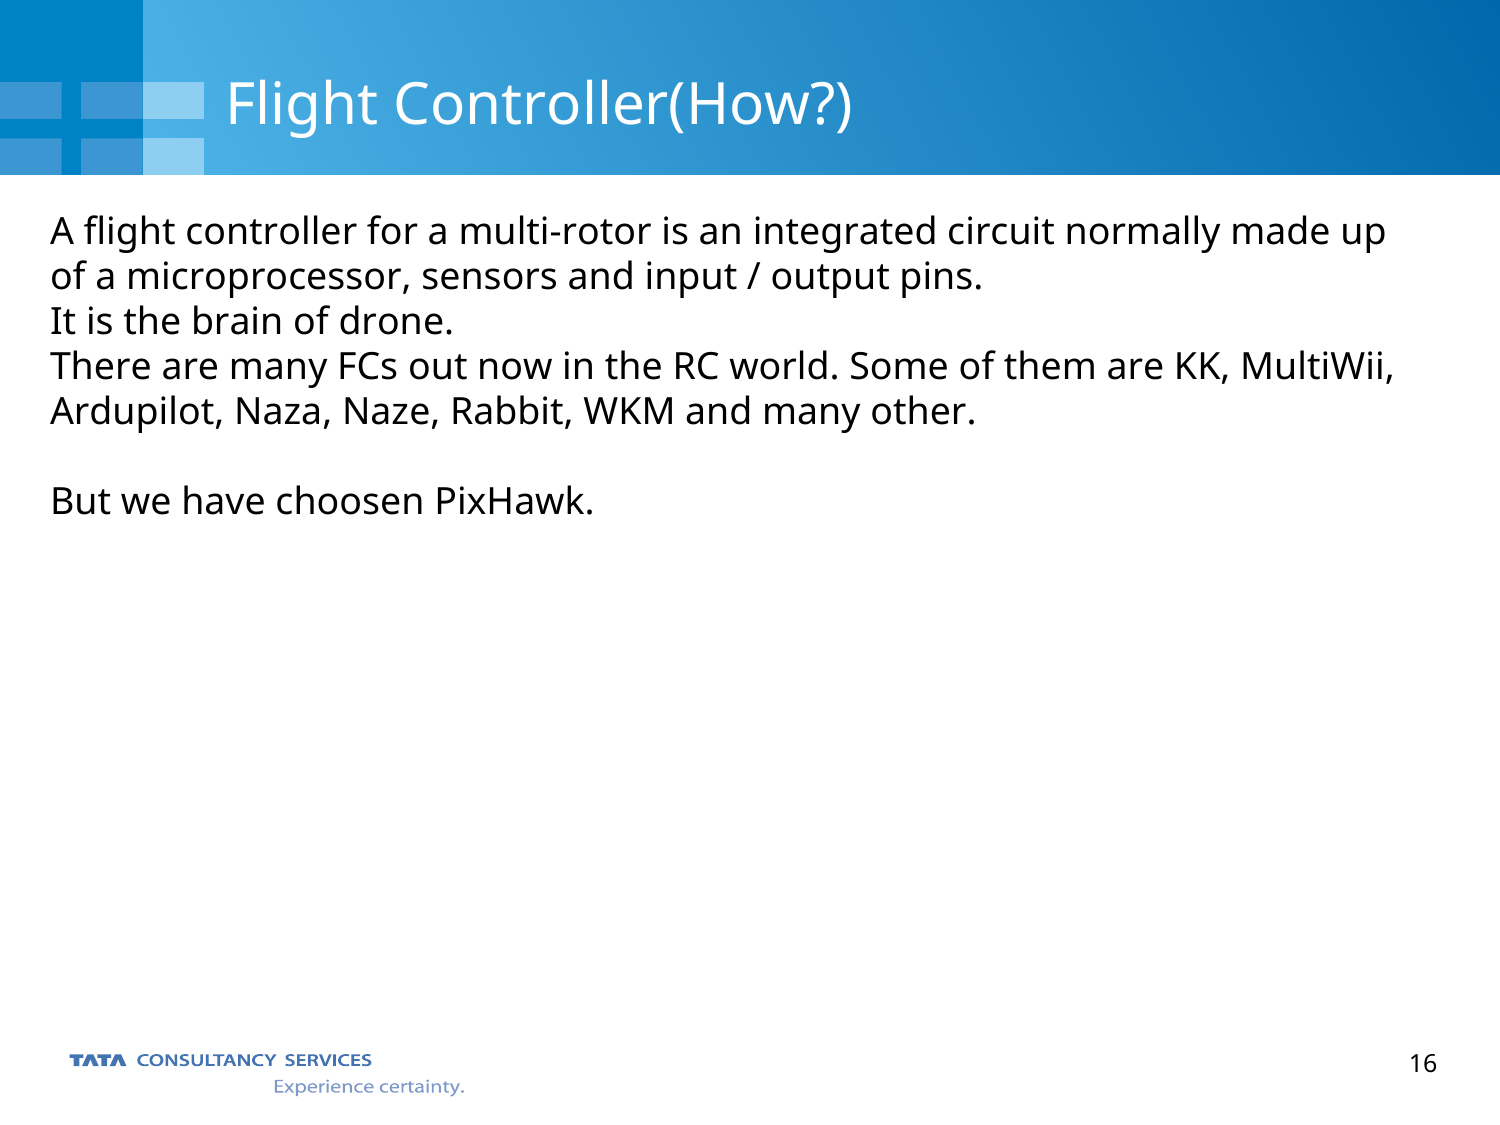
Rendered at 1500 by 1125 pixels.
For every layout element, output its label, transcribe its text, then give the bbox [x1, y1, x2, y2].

text_box Flight Controller(How?) [210, 58, 869, 144]
text_box A flight controller for a multi-rotor is an integrated circuit normally made up of a microprocessor, sensors and input / output pins. It is the brain of drone. There are many FCs out now in the RC world. Some of them are KK, MultiWii, Ardupilot, Naza, Naze, Rabbit, WKM and many other. But we have choosen PixHawk. [35, 199, 1430, 575]
